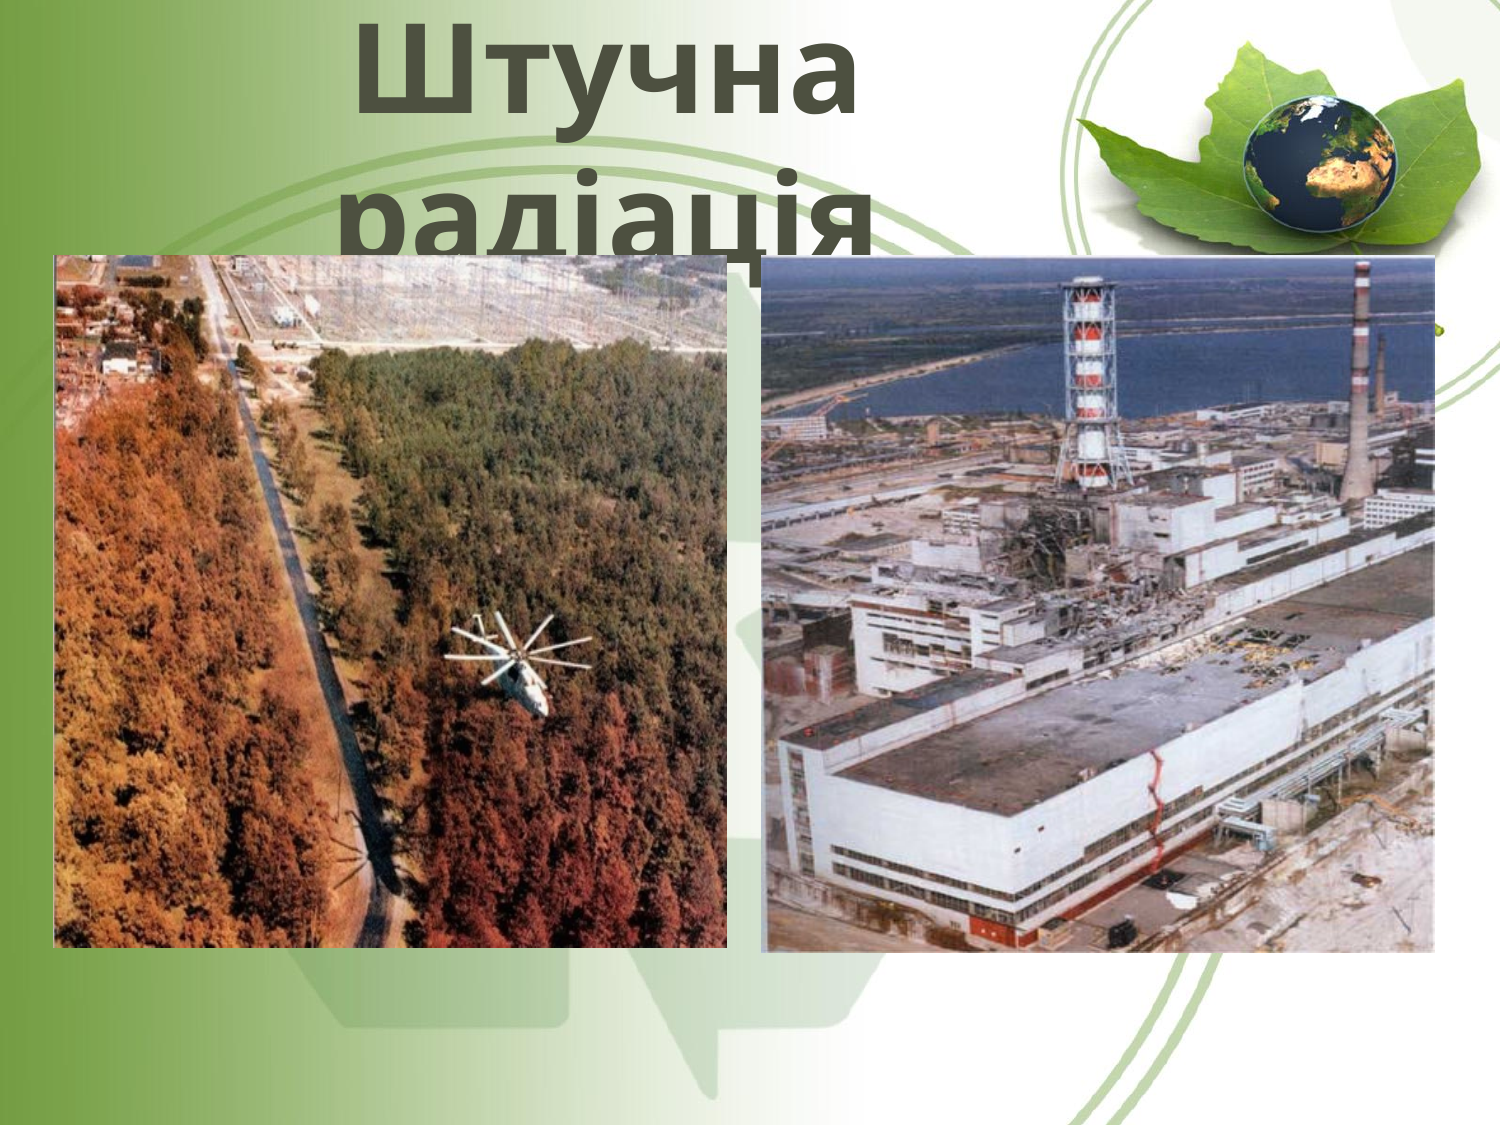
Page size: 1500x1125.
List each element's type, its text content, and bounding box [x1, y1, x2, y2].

title Штучна радіація [75, 45, 1138, 233]
picture [0, 0, 1500, 1125]
